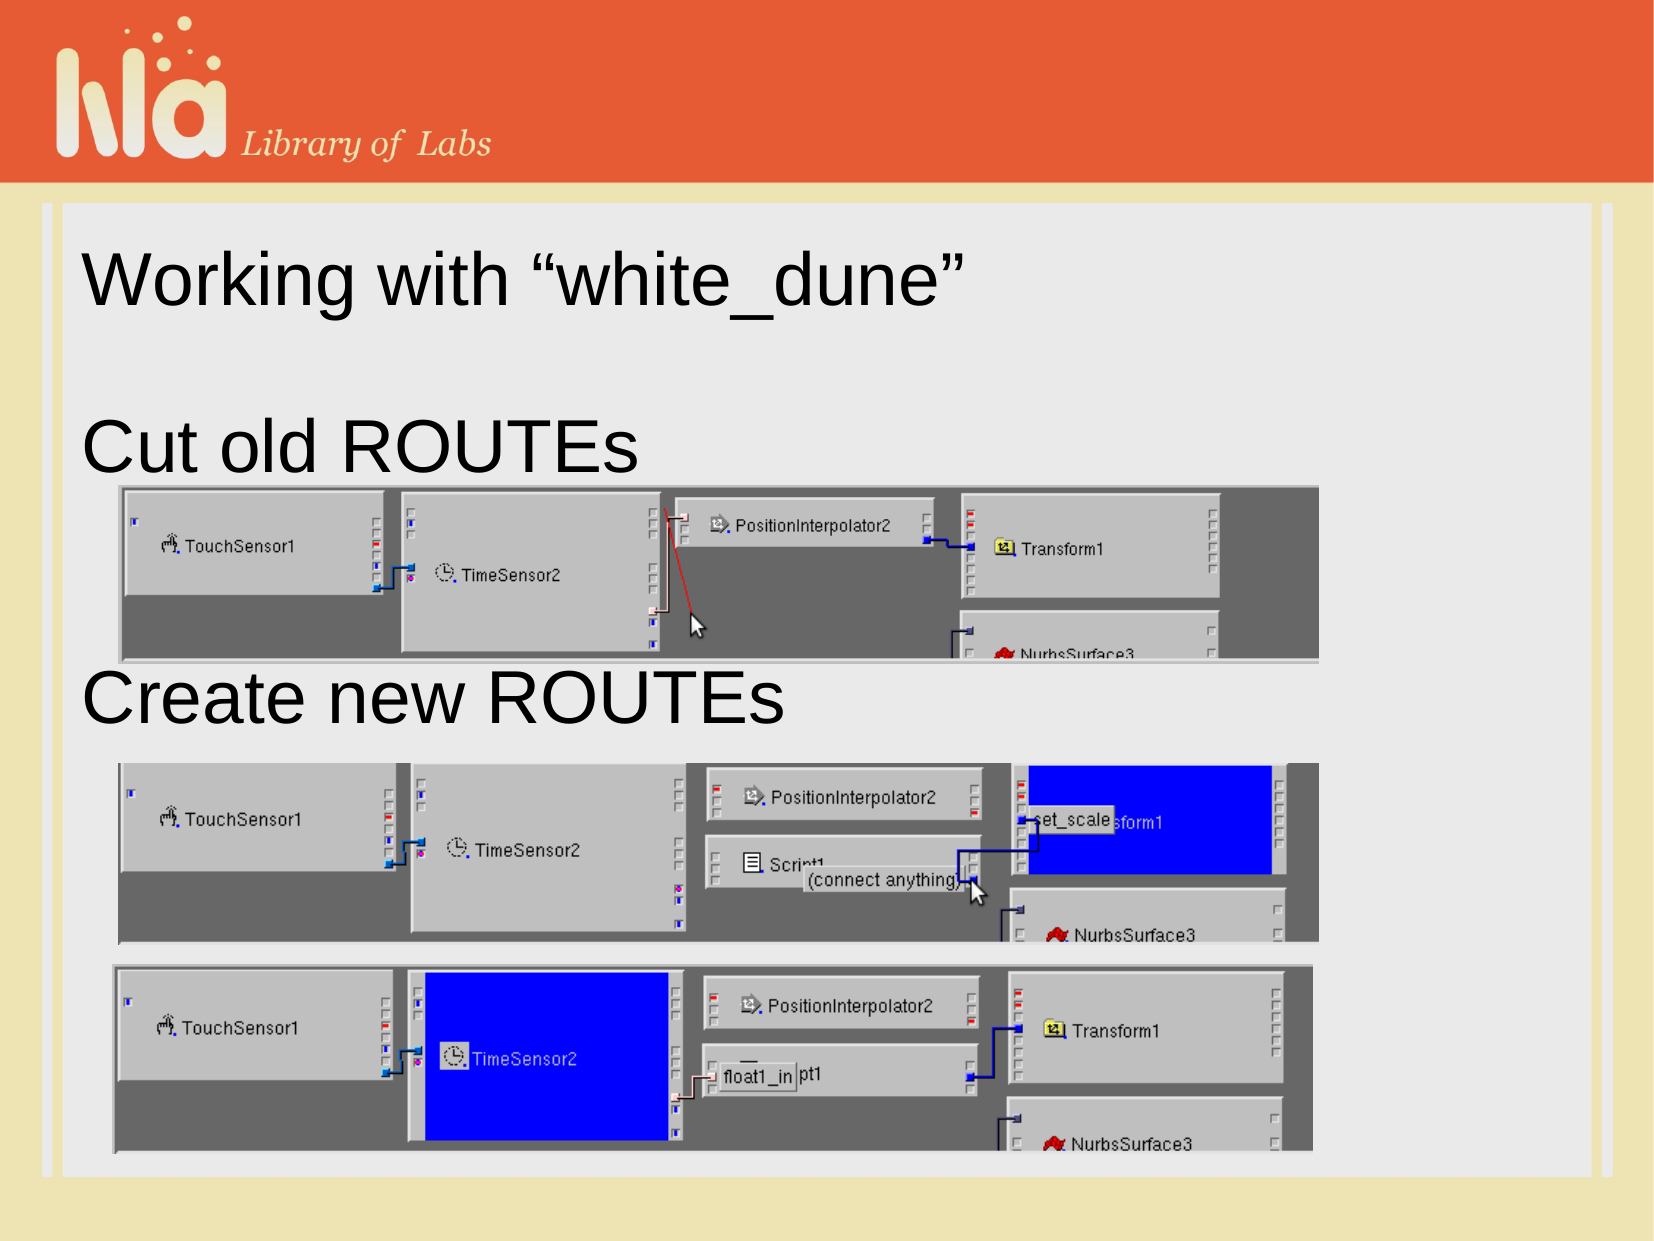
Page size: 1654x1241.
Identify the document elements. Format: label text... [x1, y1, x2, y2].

picture [118, 485, 1319, 664]
text_box Working with “white_dune” Cut old ROUTEs Create new ROUTEs [67, 231, 1654, 832]
picture [0, 0, 1654, 1241]
